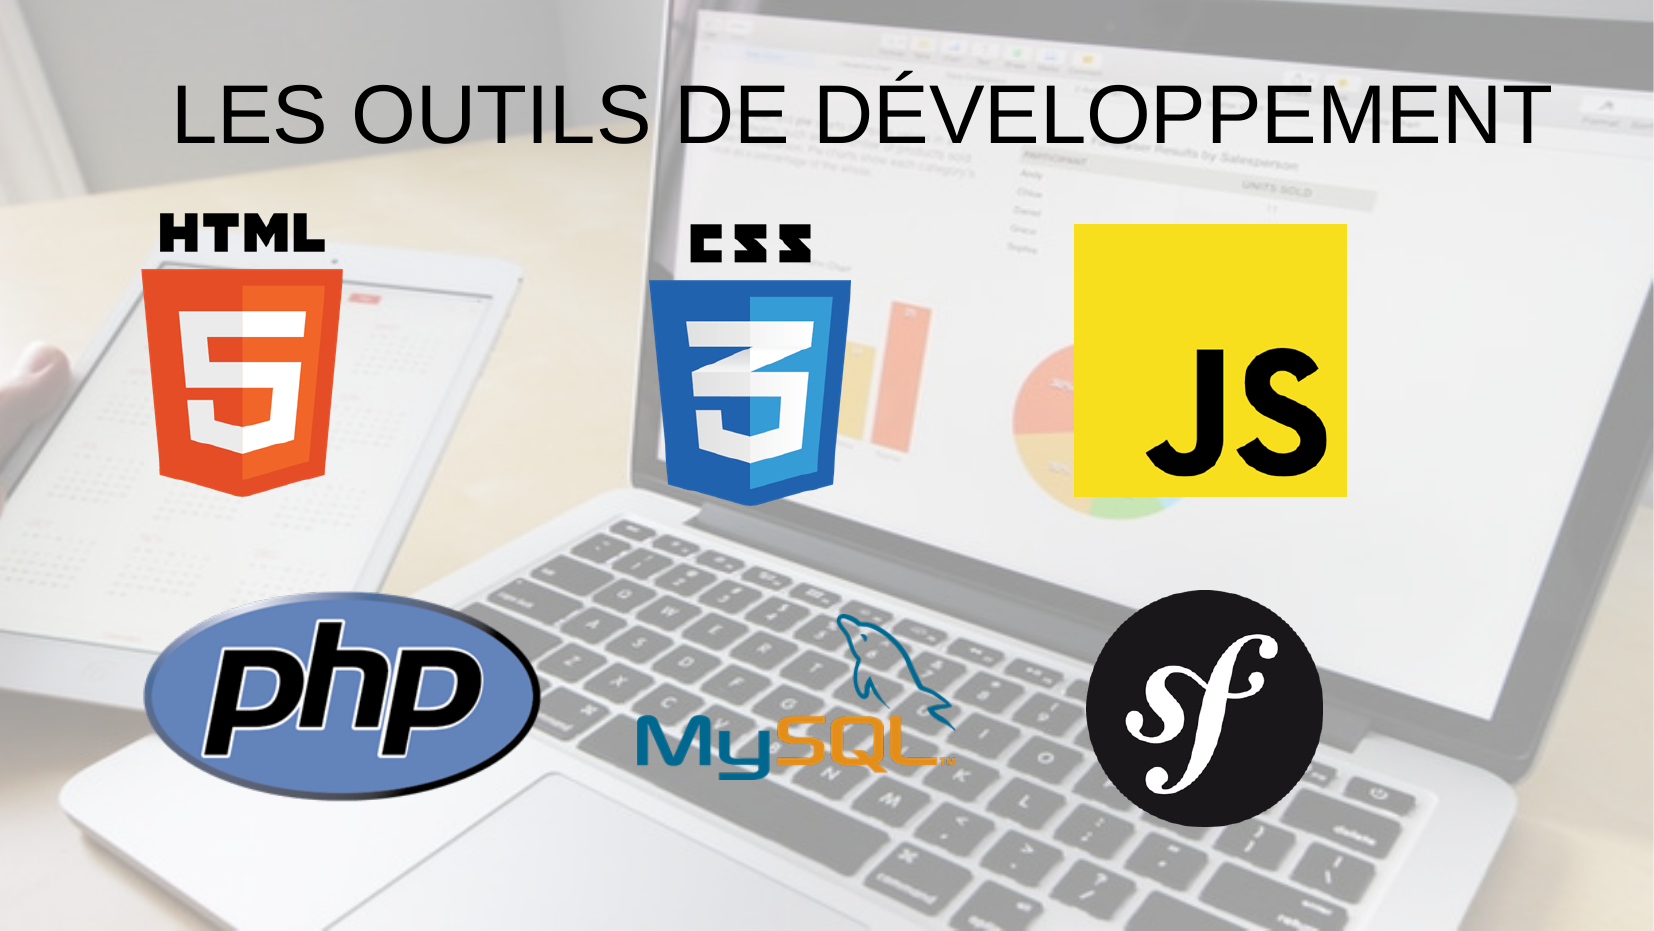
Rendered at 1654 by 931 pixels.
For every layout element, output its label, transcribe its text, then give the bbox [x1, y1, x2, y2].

title LES OUTILS DE DÉVELOPPEMENT [82, 37, 1571, 193]
picture [0, 0, 1654, 931]
